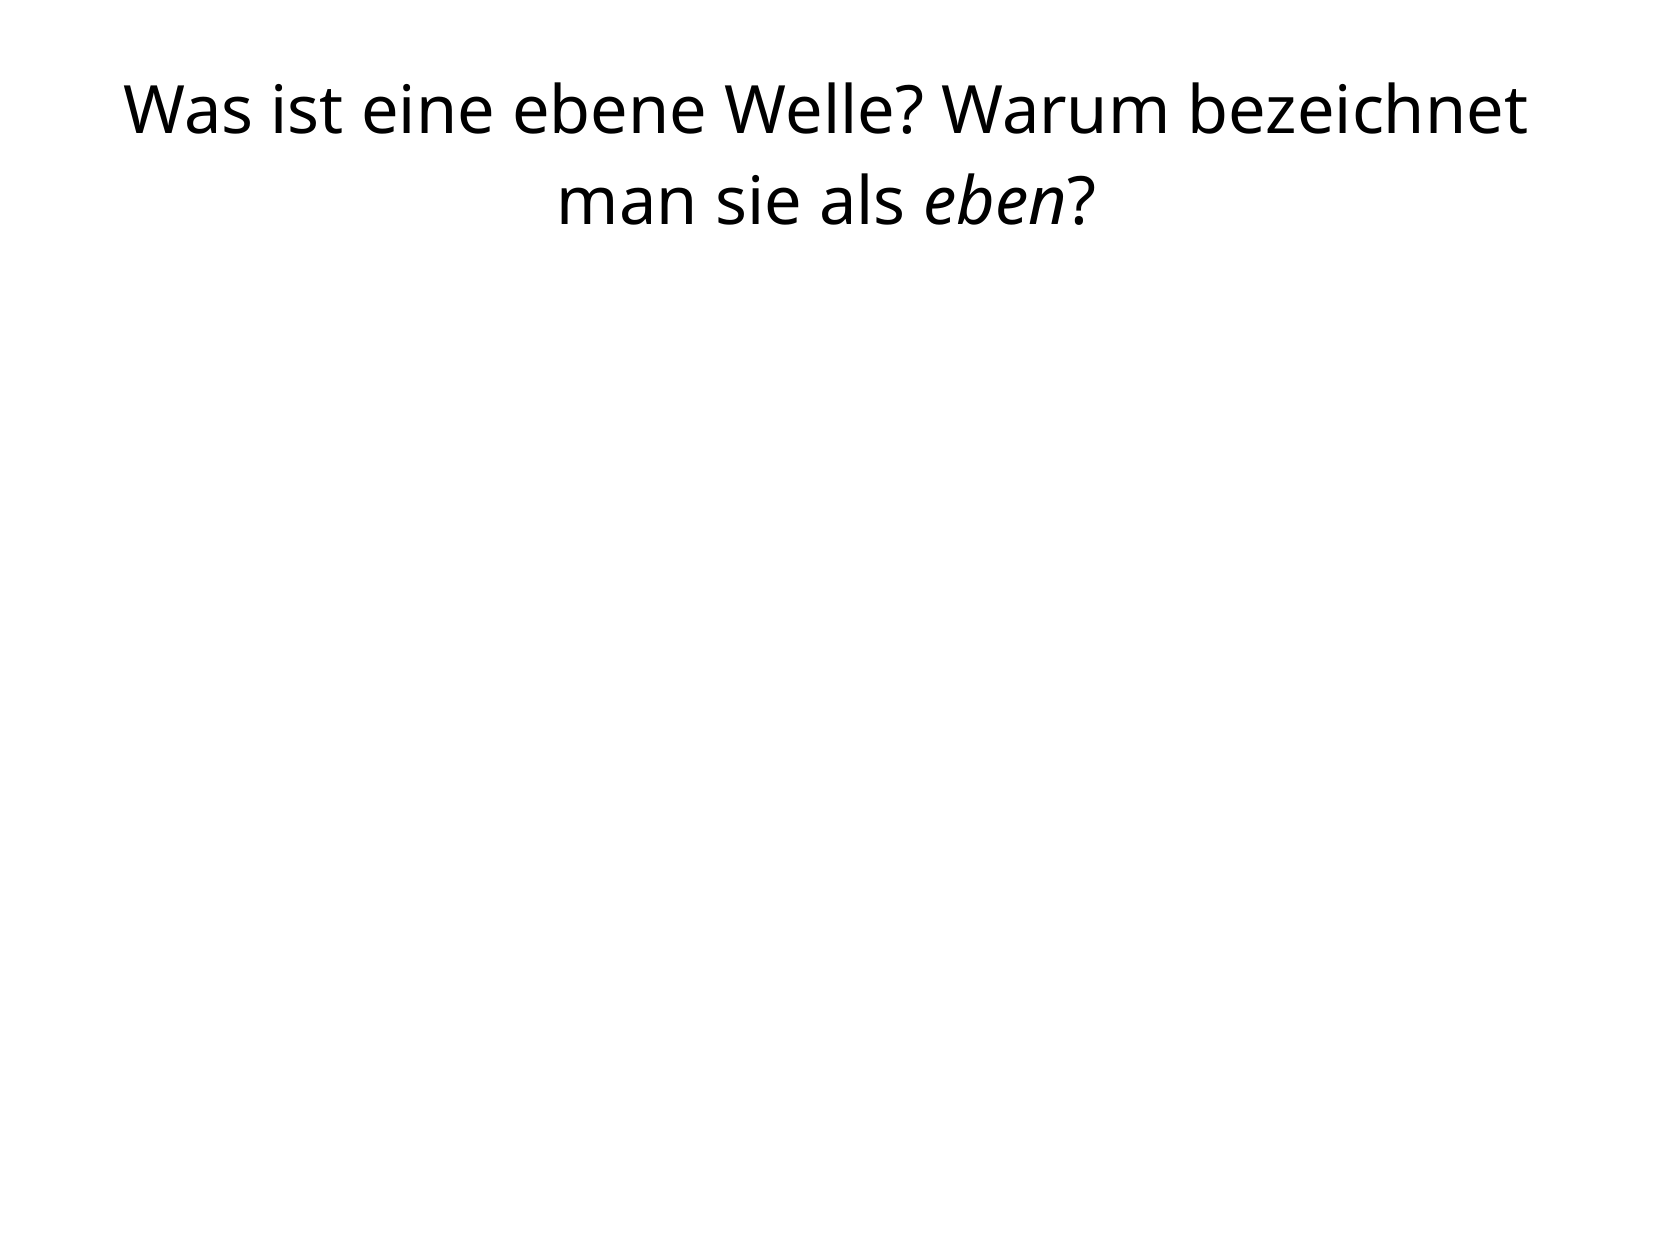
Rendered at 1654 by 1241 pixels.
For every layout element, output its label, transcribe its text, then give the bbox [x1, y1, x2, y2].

title Was ist eine ebene Welle? Warum bezeichnet man sie als eben? [82, 49, 1571, 257]
